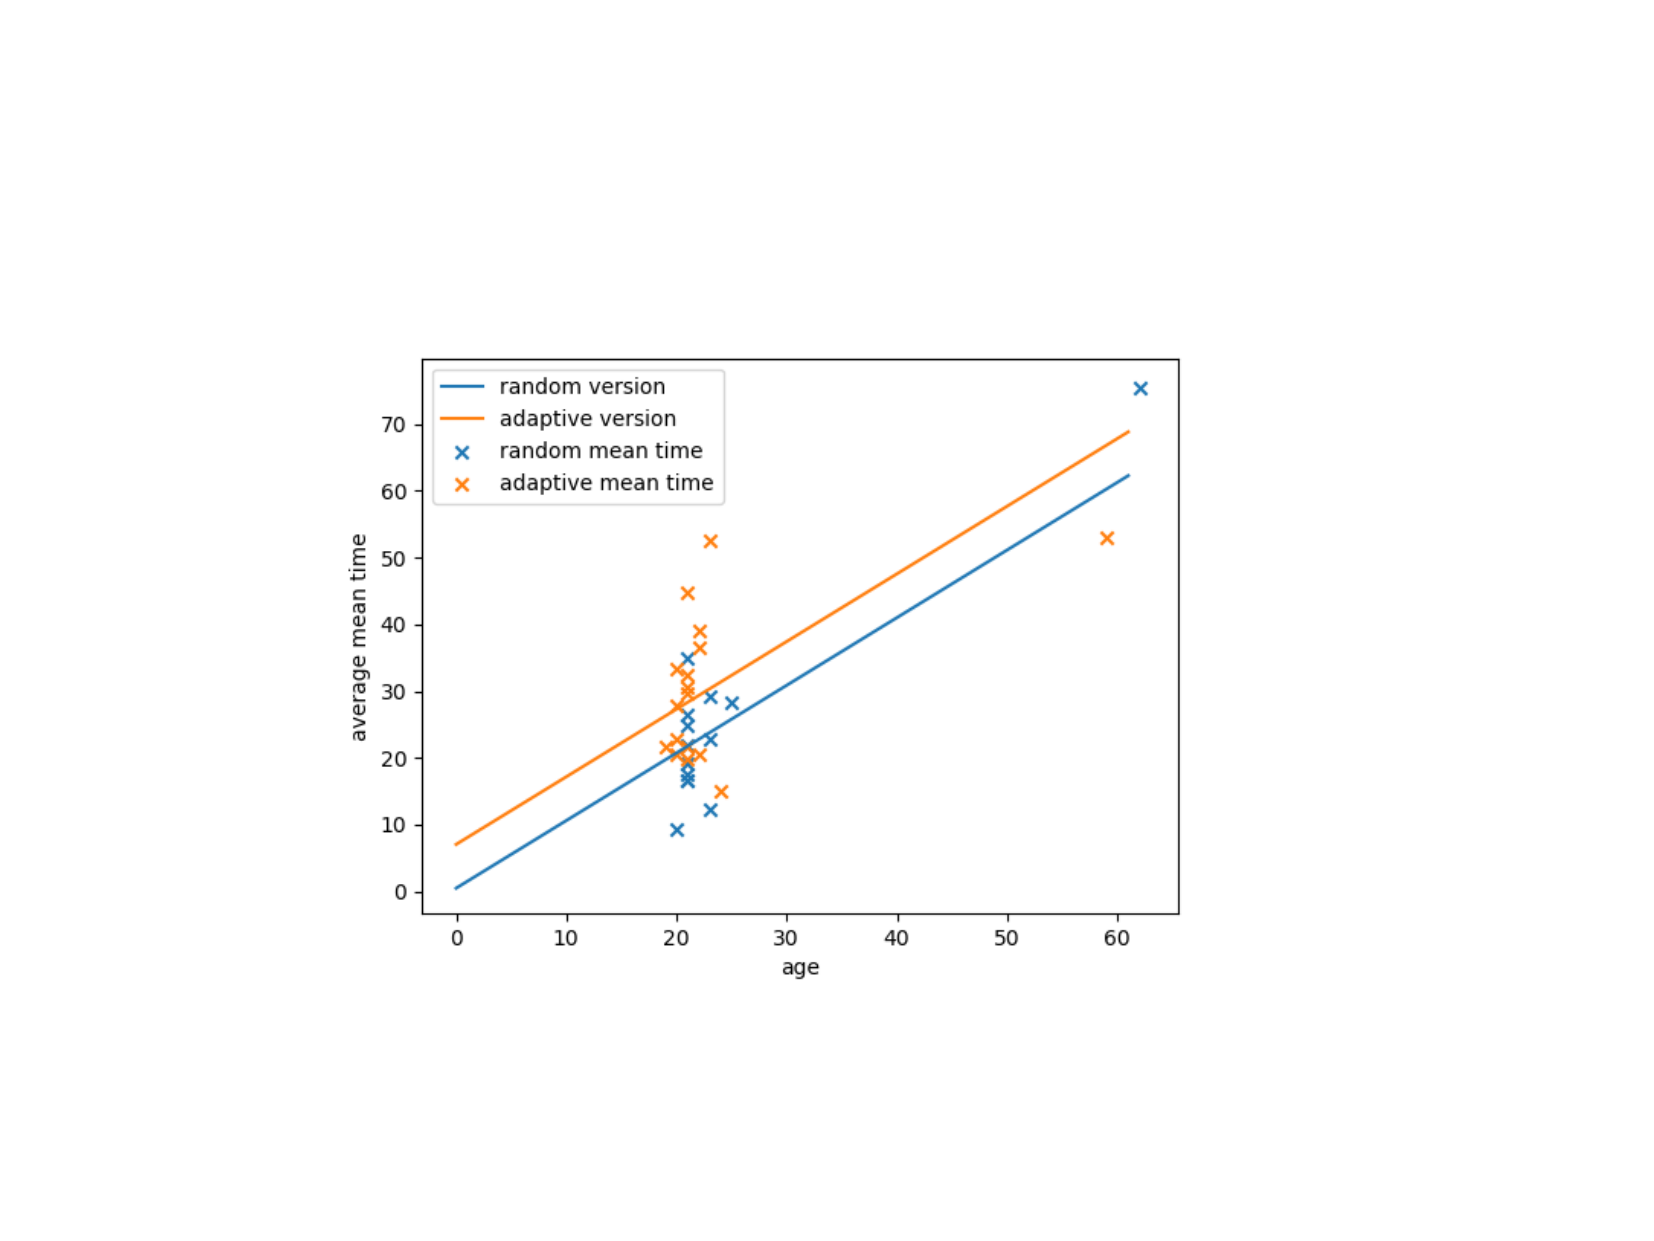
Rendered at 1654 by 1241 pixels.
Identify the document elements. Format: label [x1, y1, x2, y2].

picture [300, 272, 1276, 993]
